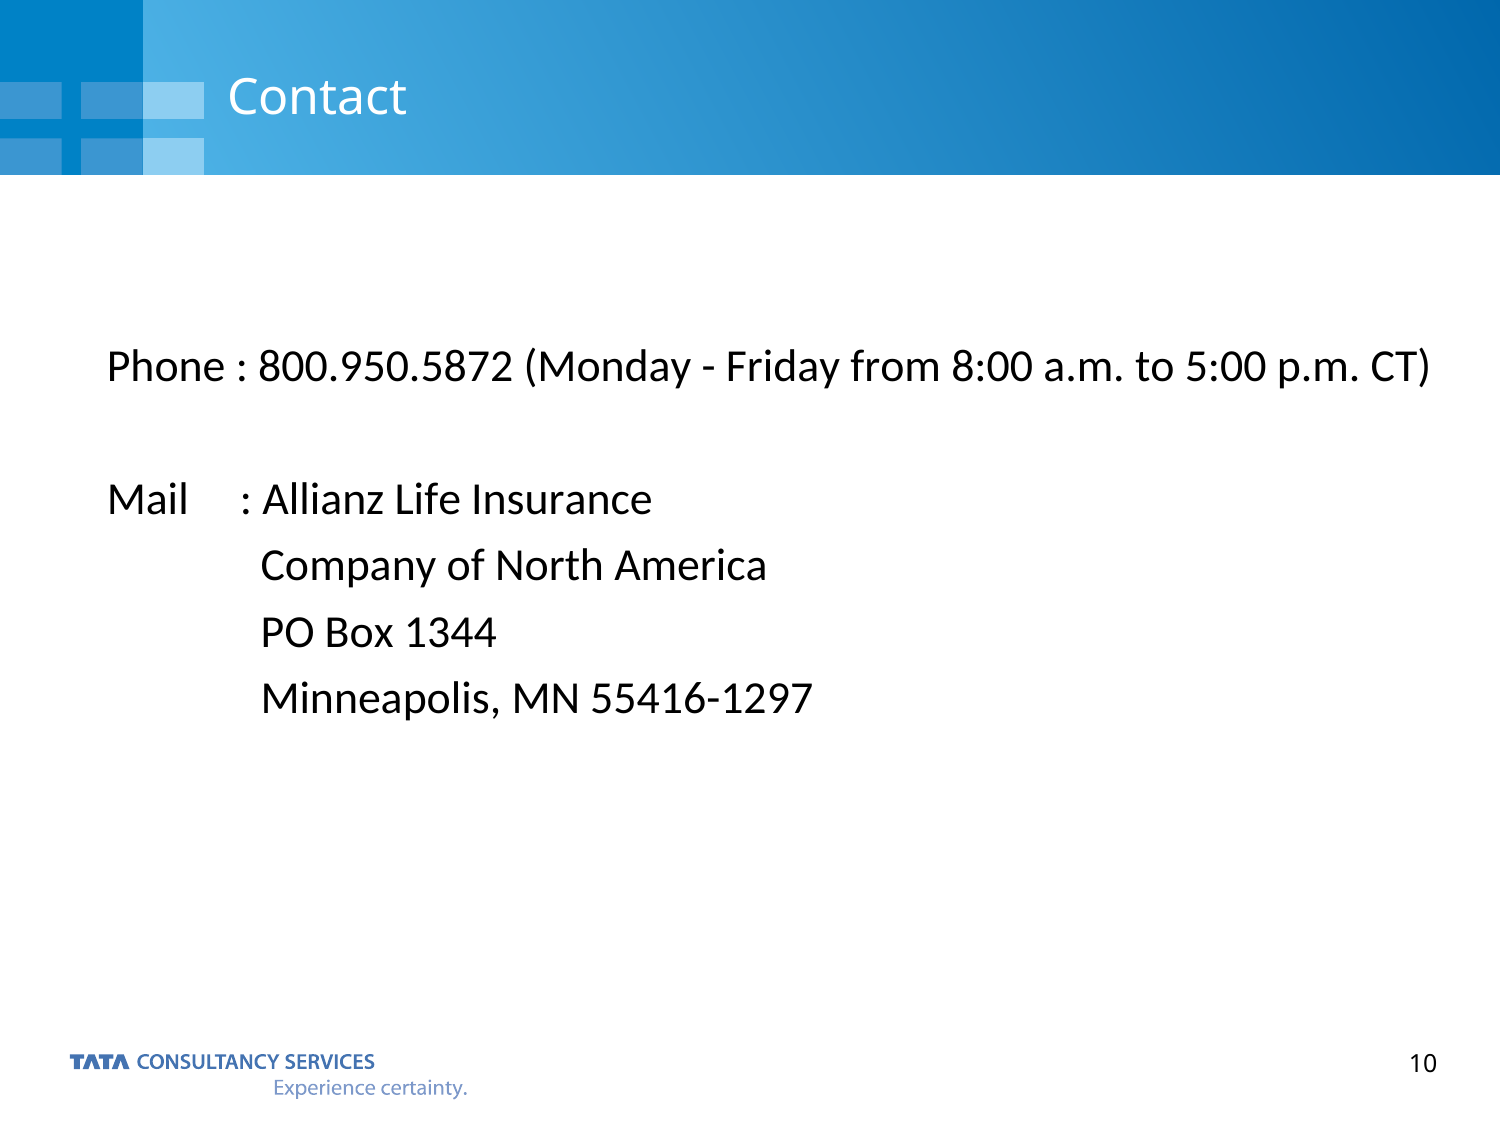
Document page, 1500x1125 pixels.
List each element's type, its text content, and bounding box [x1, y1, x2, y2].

text_box Phone : 800.950.5872 (Monday - Friday from 8:00 a.m. to 5:00 p.m. CT) Mail : Allianz Life Insurance Company of North America PO Box 1344 Minneapolis, MN 55416-1297 [0, 195, 1500, 938]
text_box Contact [212, 54, 1450, 135]
